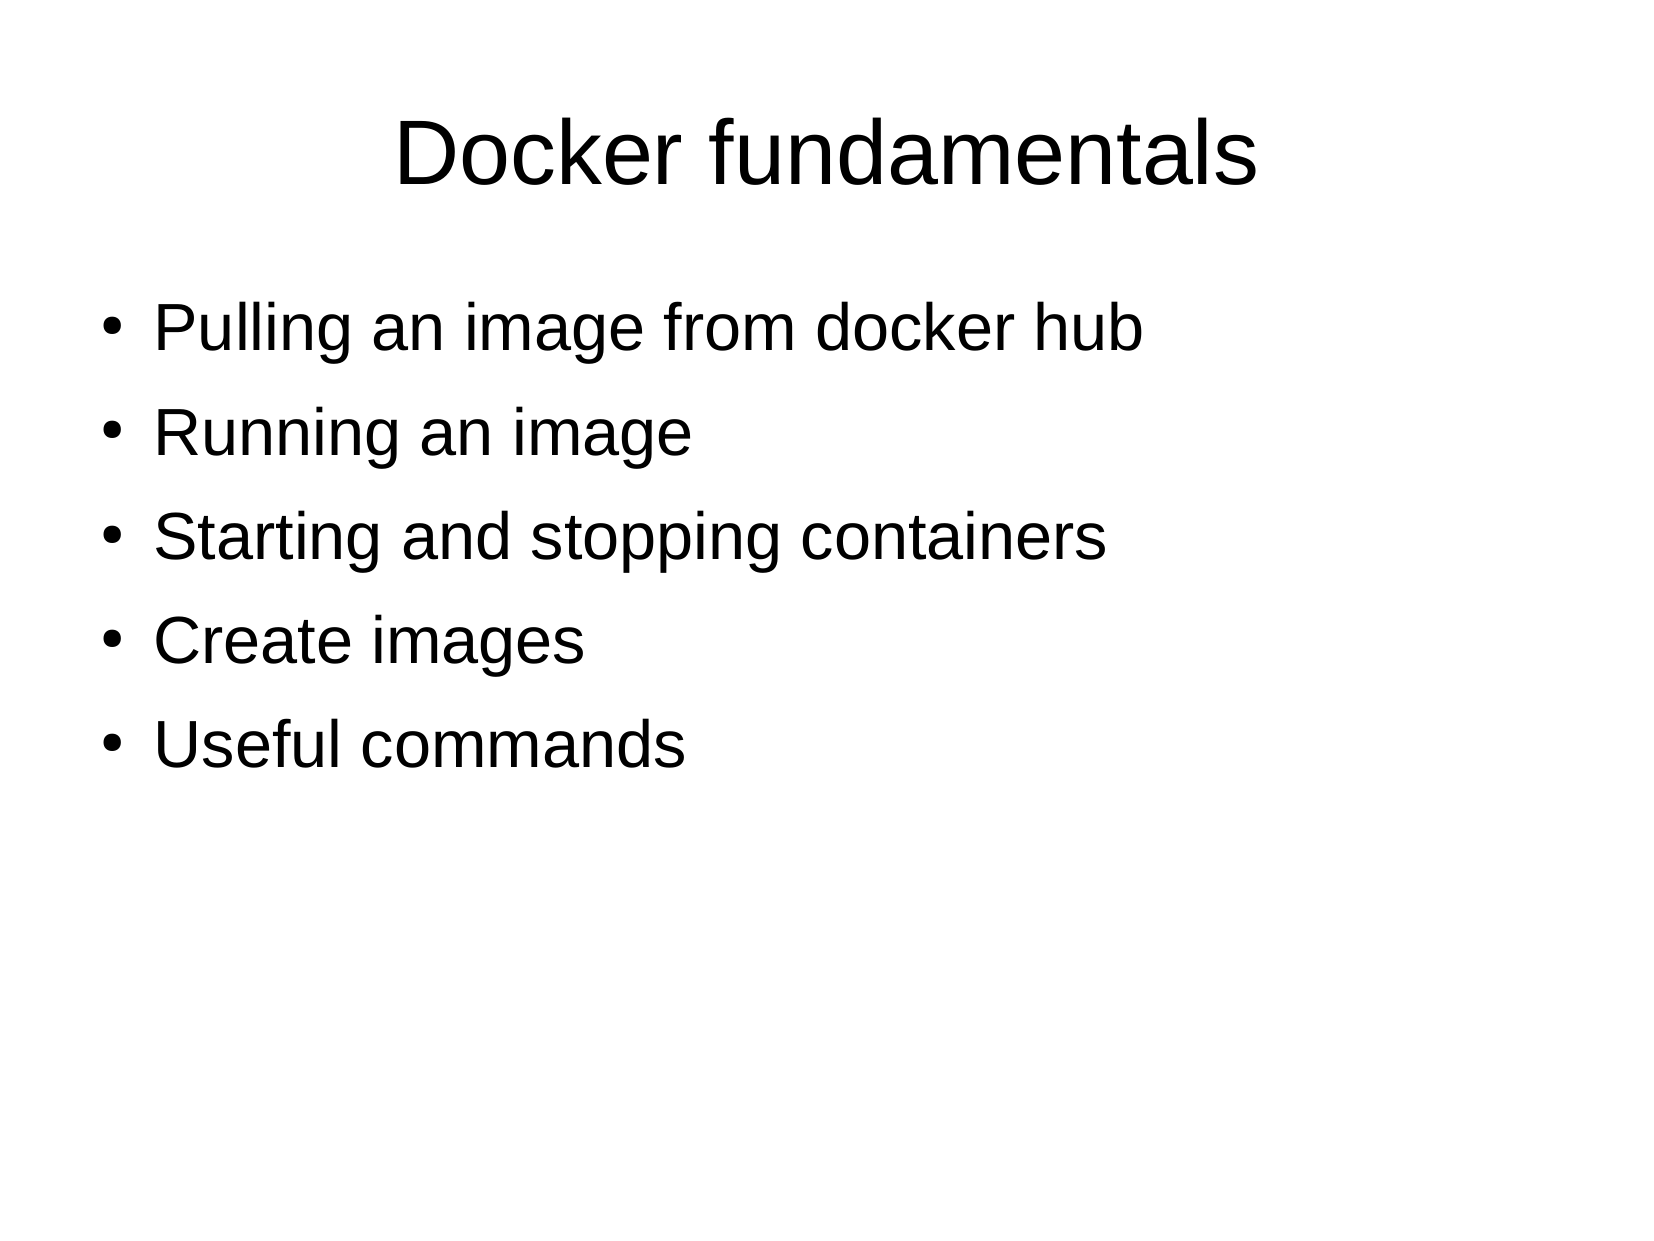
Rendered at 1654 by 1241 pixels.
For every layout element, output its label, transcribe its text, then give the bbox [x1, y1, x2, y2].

list Pulling an image from docker hub Running an image Starting and stopping containers Create images Useful commands [82, 290, 1571, 1010]
title Docker fundamentals [82, 49, 1571, 257]
